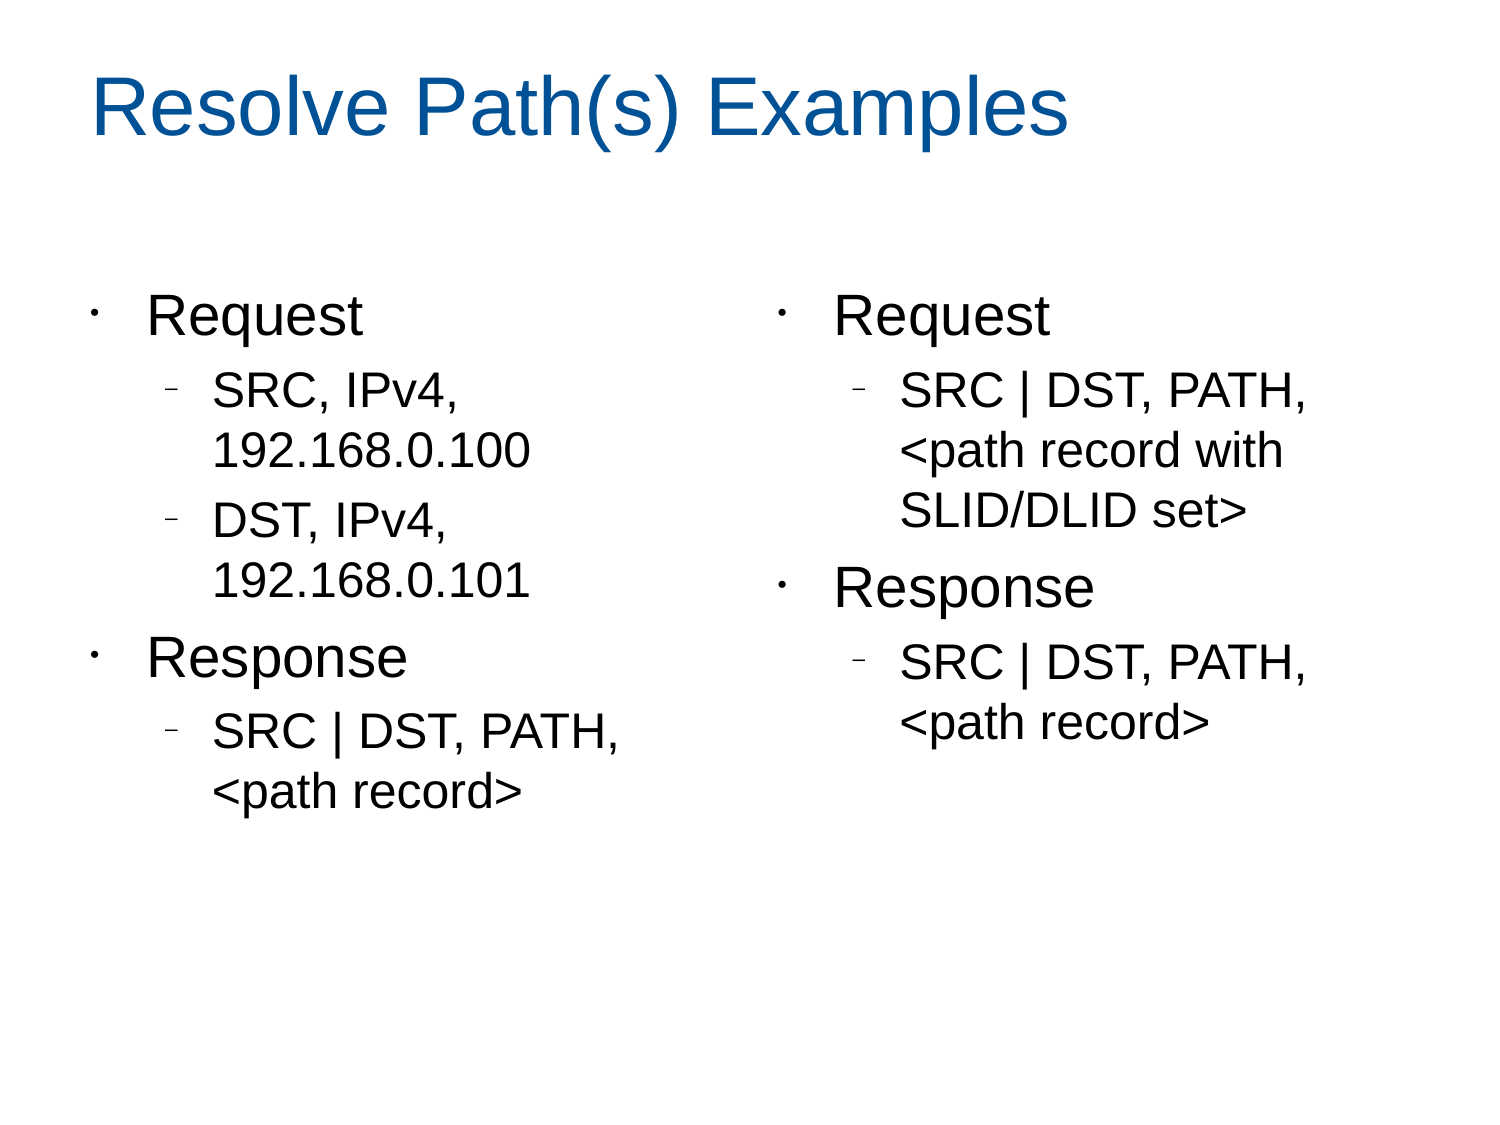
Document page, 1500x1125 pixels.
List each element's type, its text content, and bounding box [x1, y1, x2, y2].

list Request SRC | DST, PATH, <path record with SLID/DLID set> Response SRC | DST, PATH, <path record> [762, 262, 1425, 1005]
title Resolve Path(s) Examples [75, 37, 1300, 225]
list Request SRC, IPv4, 192.168.0.100 DST, IPv4, 192.168.0.101 Response SRC | DST, PATH, <path record> [75, 262, 738, 1028]
